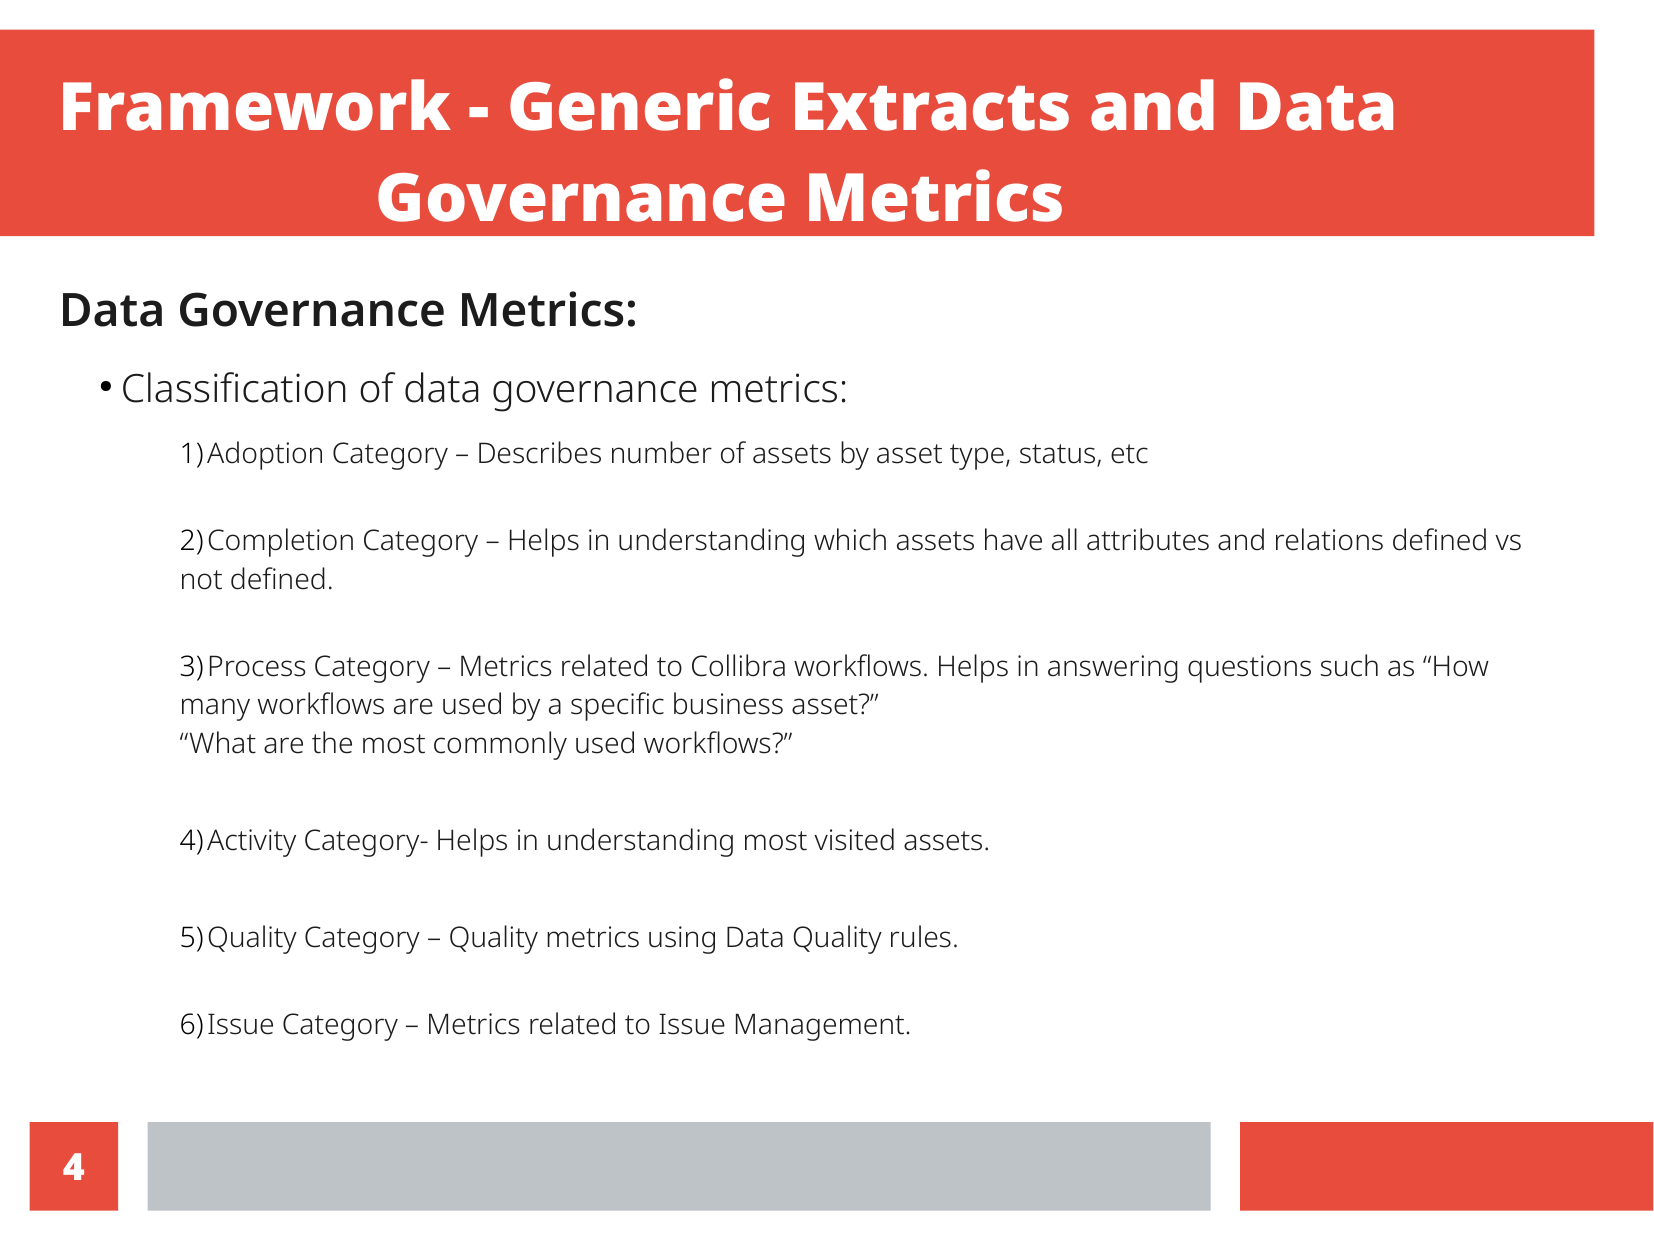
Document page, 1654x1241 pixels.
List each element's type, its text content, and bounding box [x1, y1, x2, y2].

list Data Governance Metrics: Classification of data governance metrics: Adoption Category – Describes number of assets by asset type, status, etc Completion Category – Helps in understanding which assets have all attributes and relations defined vs not defined. Process Category – Metrics related to Collibra workflows. Helps in answering questions such as “How many workflows are used by a specific business asset?” “What are the most commonly used workflows?” Activity Category- Helps in understanding most visited assets. Quality Category – Quality metrics using Data Quality rules. Issue Category – Metrics related to Issue Management. [59, 277, 1565, 1046]
title Framework - Generic Extracts and Data Governance Metrics [59, 59, 1595, 207]
